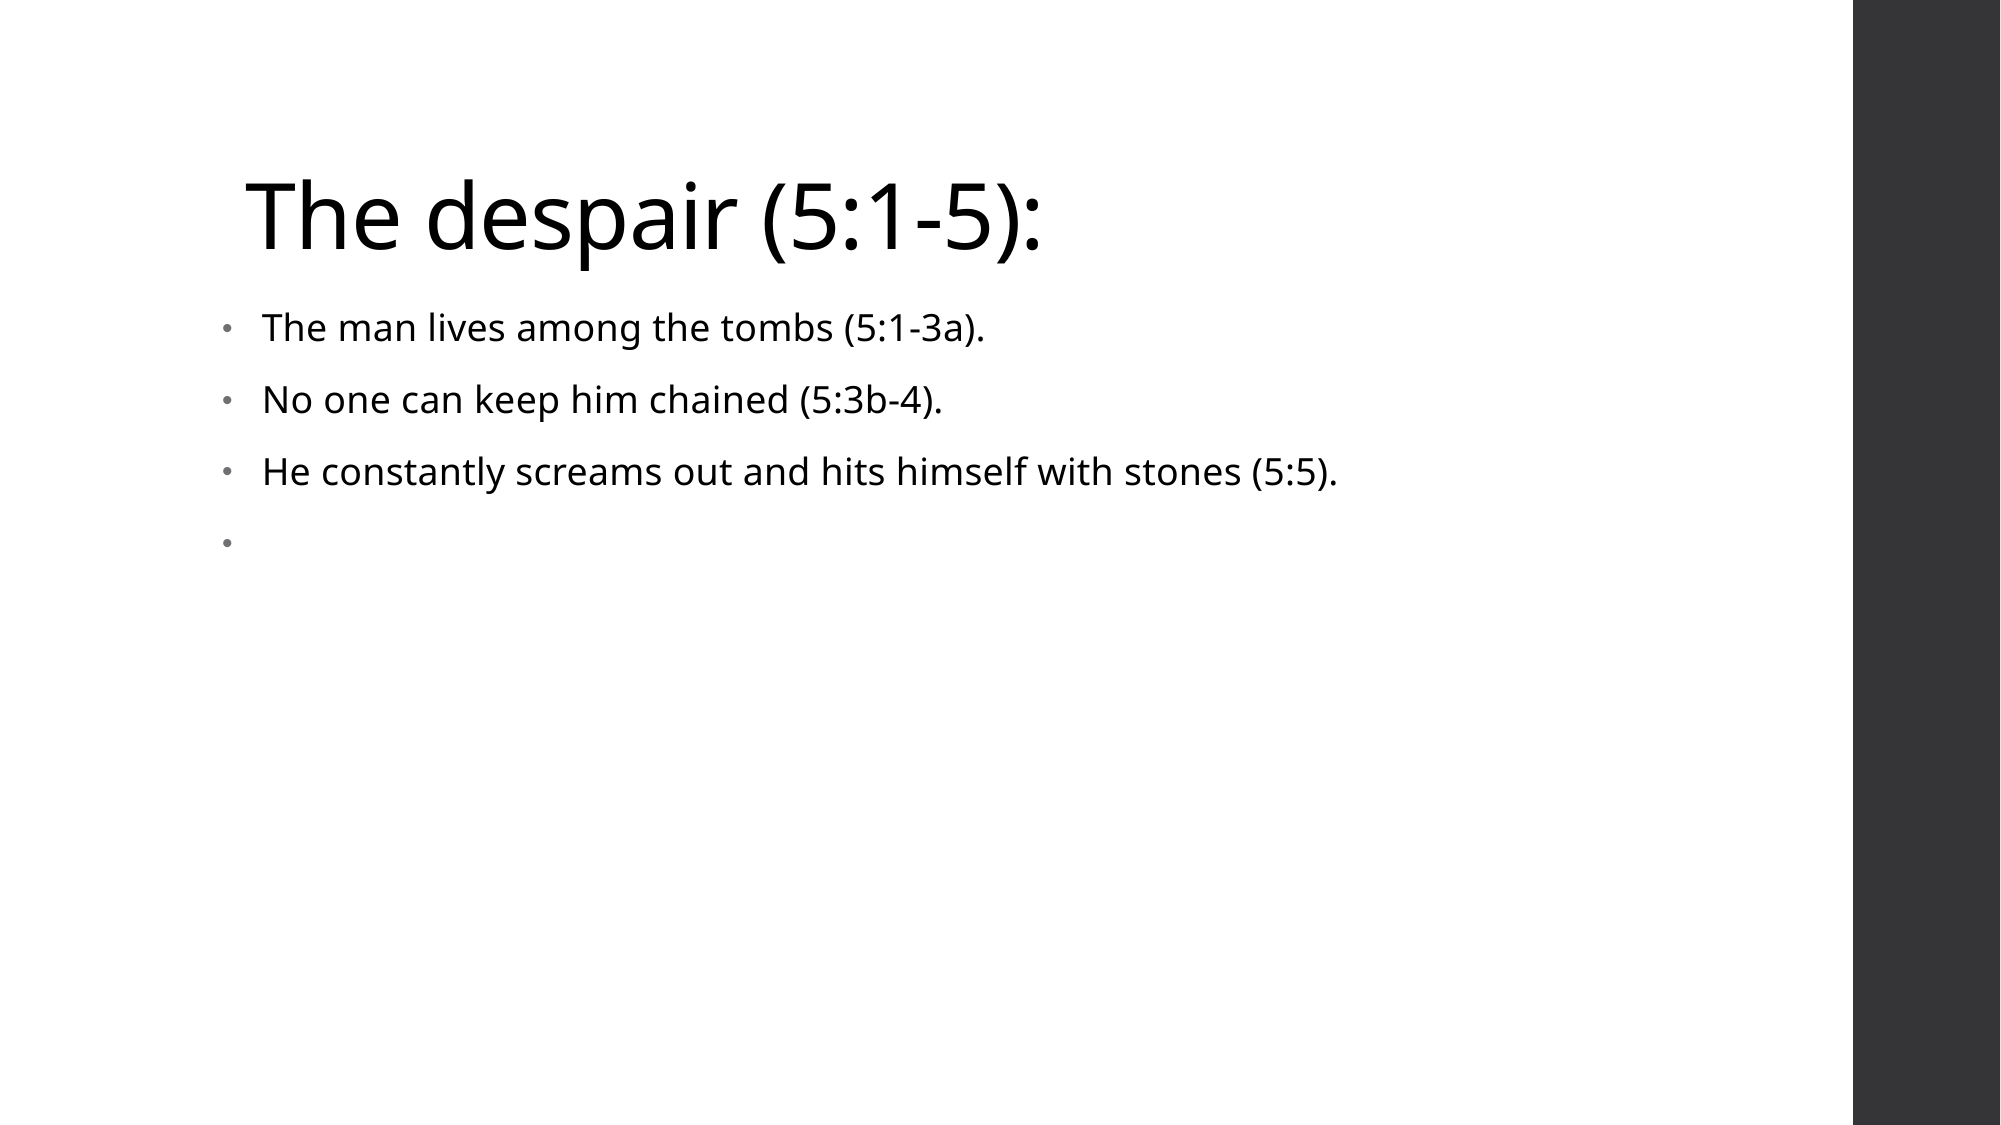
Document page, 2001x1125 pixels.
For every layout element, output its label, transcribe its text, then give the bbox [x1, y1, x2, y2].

list The man lives among the tombs (5:1-3a). No one can keep him chained (5:3b-4). He constantly screams out and hits himself with stones (5:5). [206, 299, 1617, 1014]
title The despair (5:1-5): [206, 60, 1797, 278]
